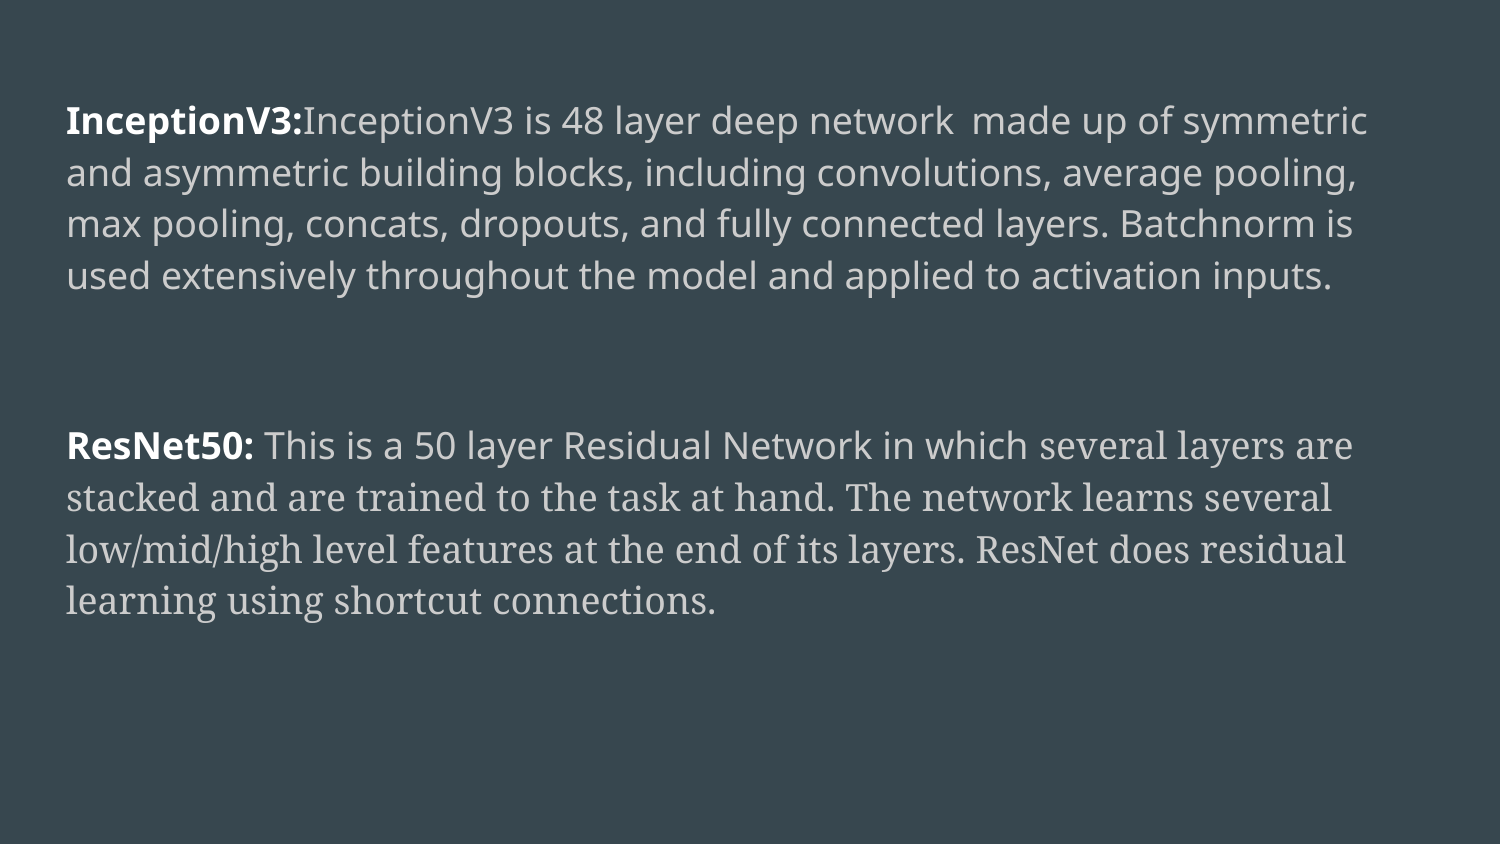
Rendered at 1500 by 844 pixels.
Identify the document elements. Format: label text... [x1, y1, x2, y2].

list InceptionV3:InceptionV3 is 48 layer deep network made up of symmetric and asymmetric building blocks, including convolutions, average pooling, max pooling, concats, dropouts, and fully connected layers. Batchnorm is used extensively throughout the model and applied to activation inputs. ResNet50: This is a 50 layer Residual Network in which several layers are stacked and are trained to the task at hand. The network learns several low/mid/high level features at the end of its layers. ResNet does residual learning using shortcut connections. [51, 75, 1449, 793]
